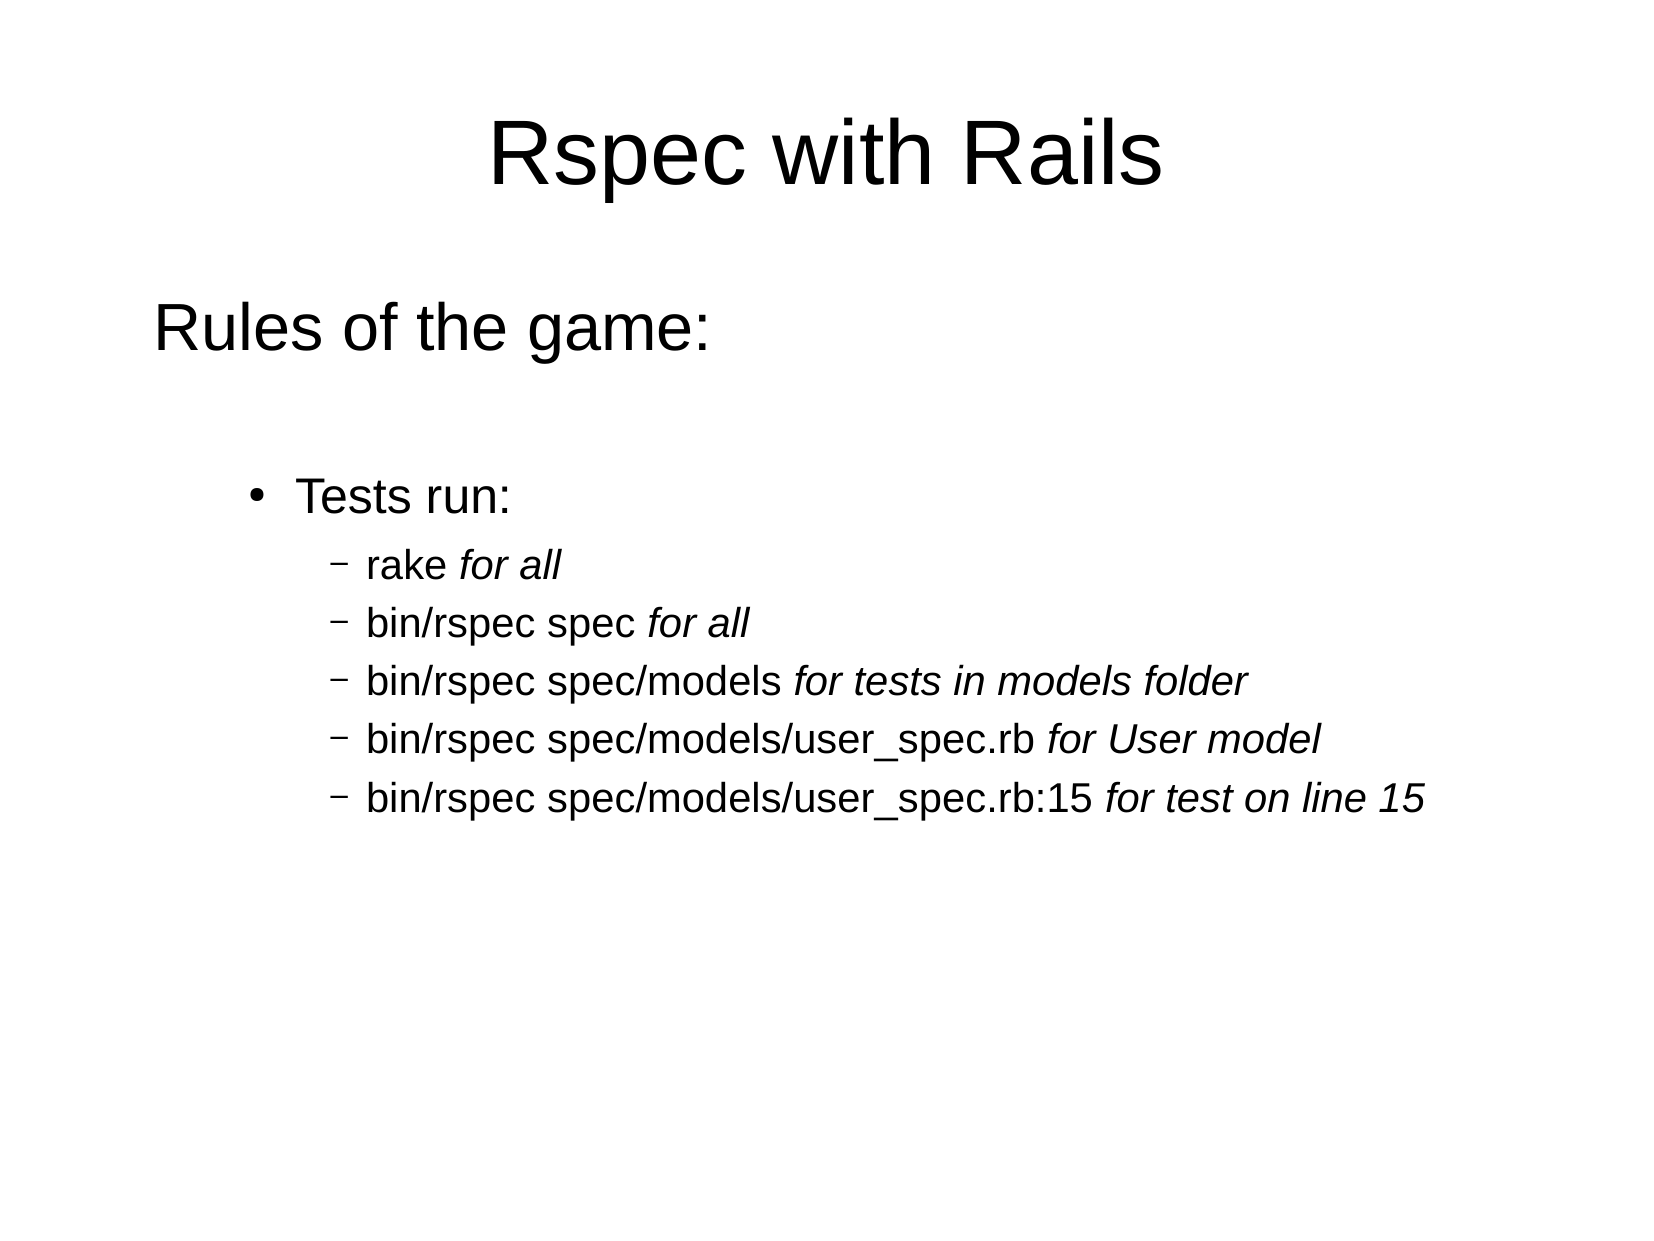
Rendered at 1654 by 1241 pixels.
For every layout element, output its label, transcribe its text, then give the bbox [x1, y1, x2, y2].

list Rules of the game: Tests run: rake for all bin/rspec spec for all bin/rspec spec/models for tests in models folder bin/rspec spec/models/user_spec.rb for User model bin/rspec spec/models/user_spec.rb:15 for test on line 15 [82, 290, 1571, 1229]
title Rspec with Rails [82, 49, 1571, 257]
